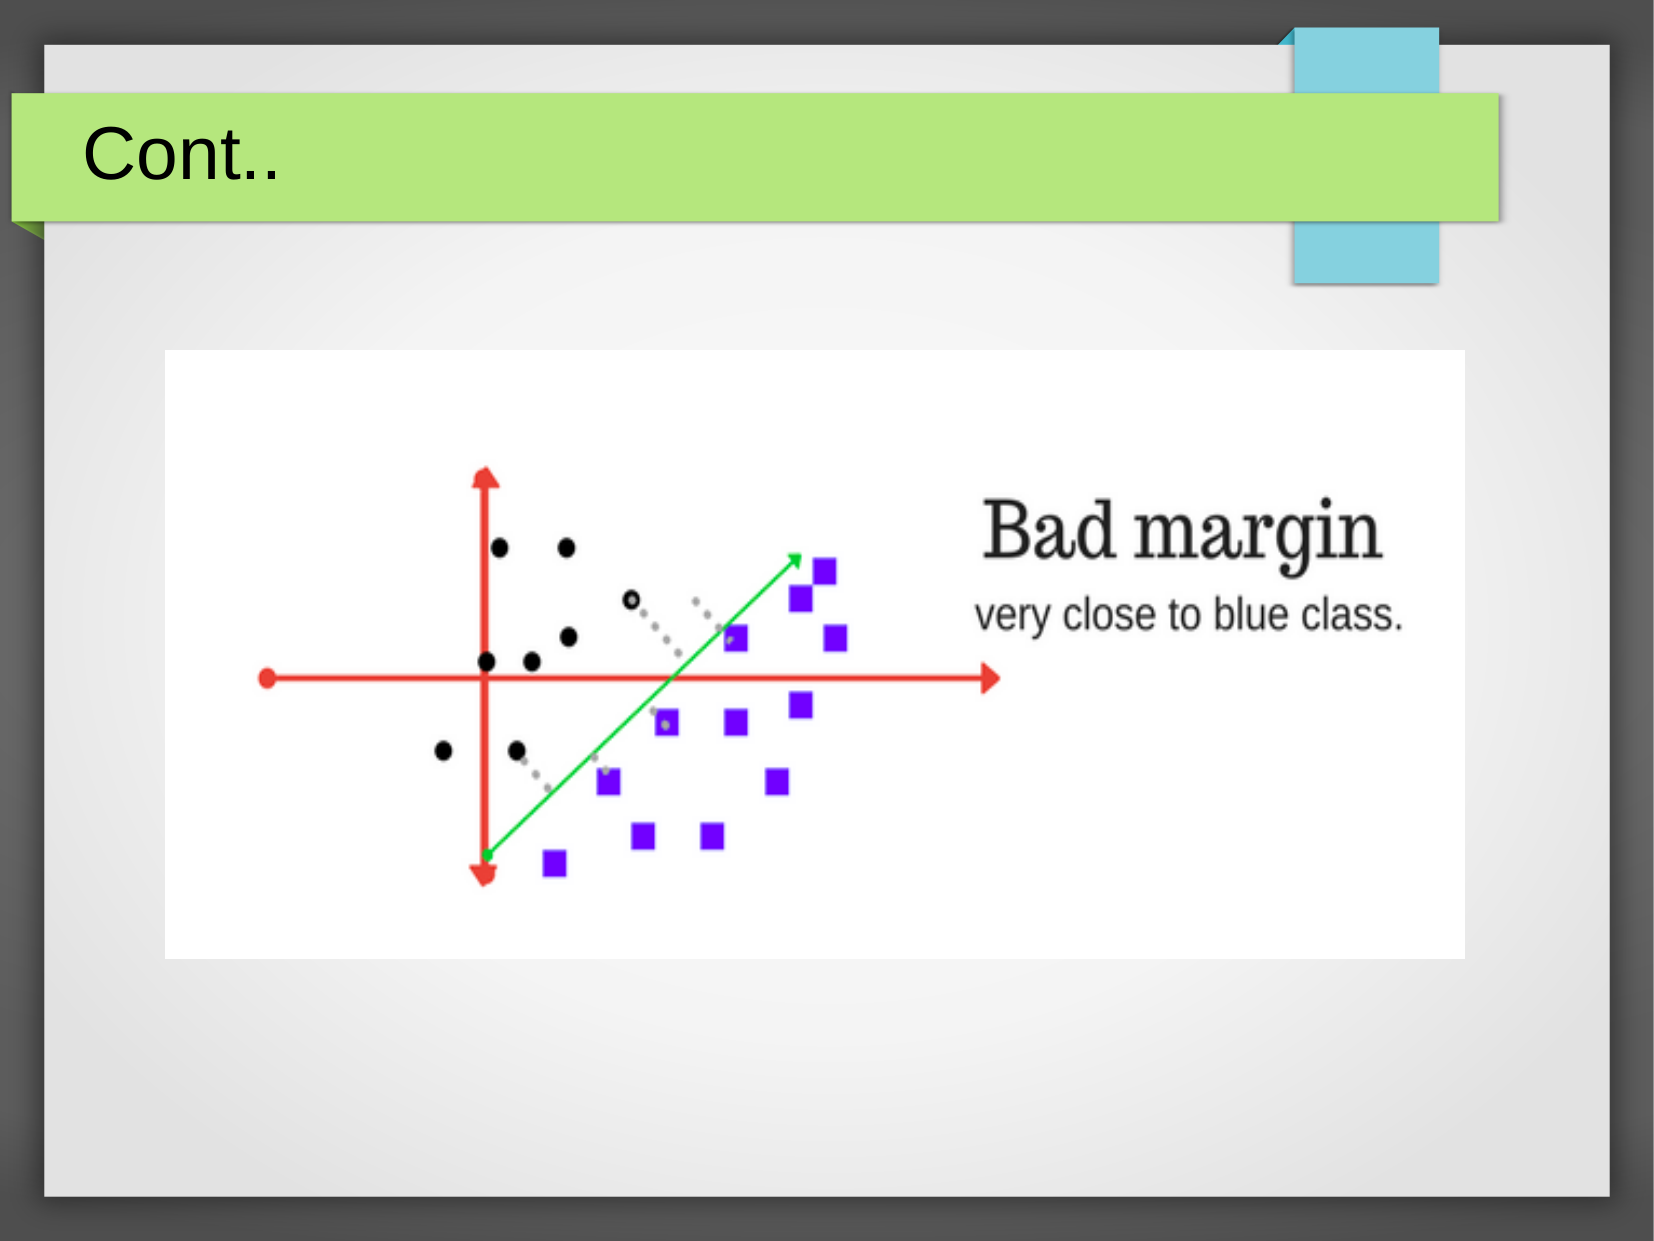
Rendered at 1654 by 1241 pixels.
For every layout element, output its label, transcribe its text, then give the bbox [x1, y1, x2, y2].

picture [0, 0, 1654, 1241]
title Cont.. [82, 94, 1264, 213]
